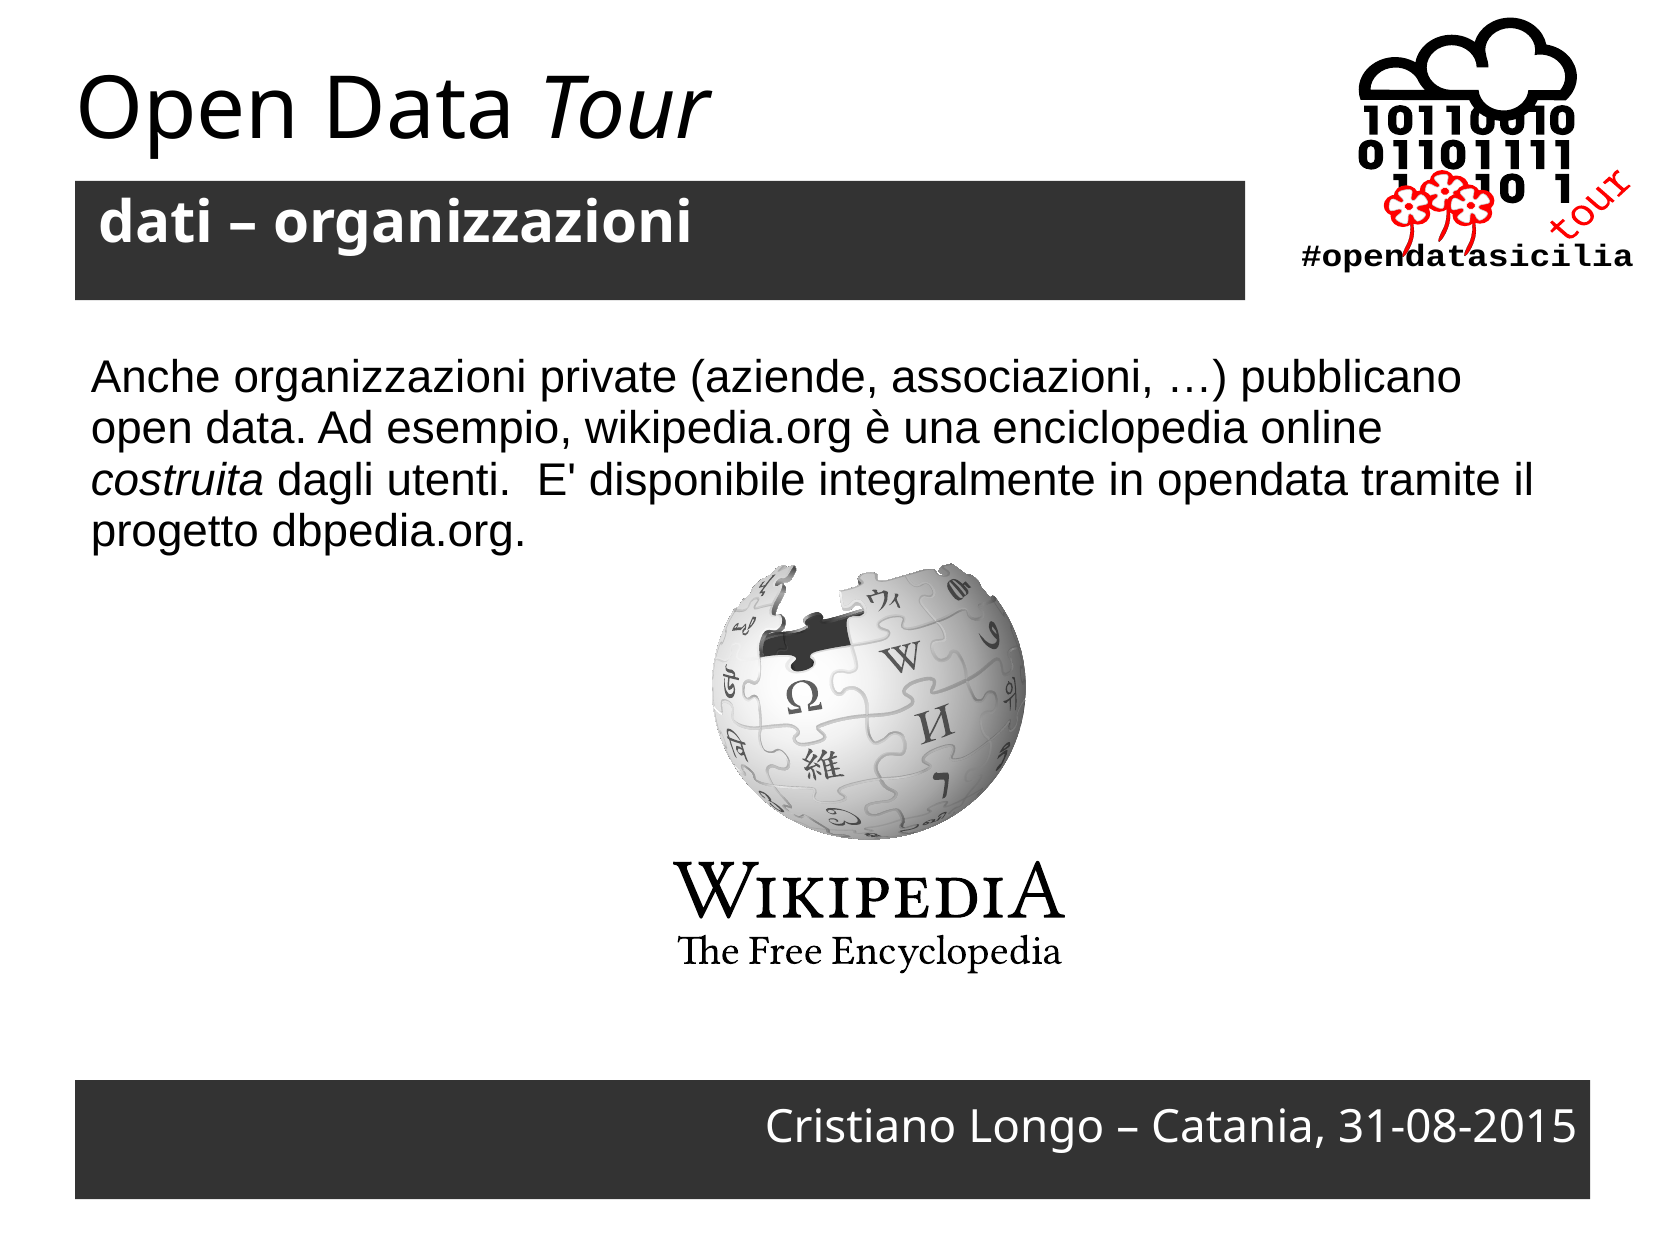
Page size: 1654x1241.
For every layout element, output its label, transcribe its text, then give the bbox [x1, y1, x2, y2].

picture [673, 563, 1066, 974]
list Cristiano Longo – Catania, 31-08-2015 [75, 1080, 1591, 1200]
text_box Anche organizzazioni private (aziende, associazioni, …) pubblicano open data. Ad esempio, wikipedia.org è una enciclopedia online costruita dagli utenti. E' disponibile integralmente in opendata tramite il progetto dbpedia.org. [76, 343, 1576, 571]
list Open Data Tour [75, 45, 1246, 165]
list dati – organizzazioni [75, 180, 1246, 301]
picture [1302, 17, 1633, 273]
